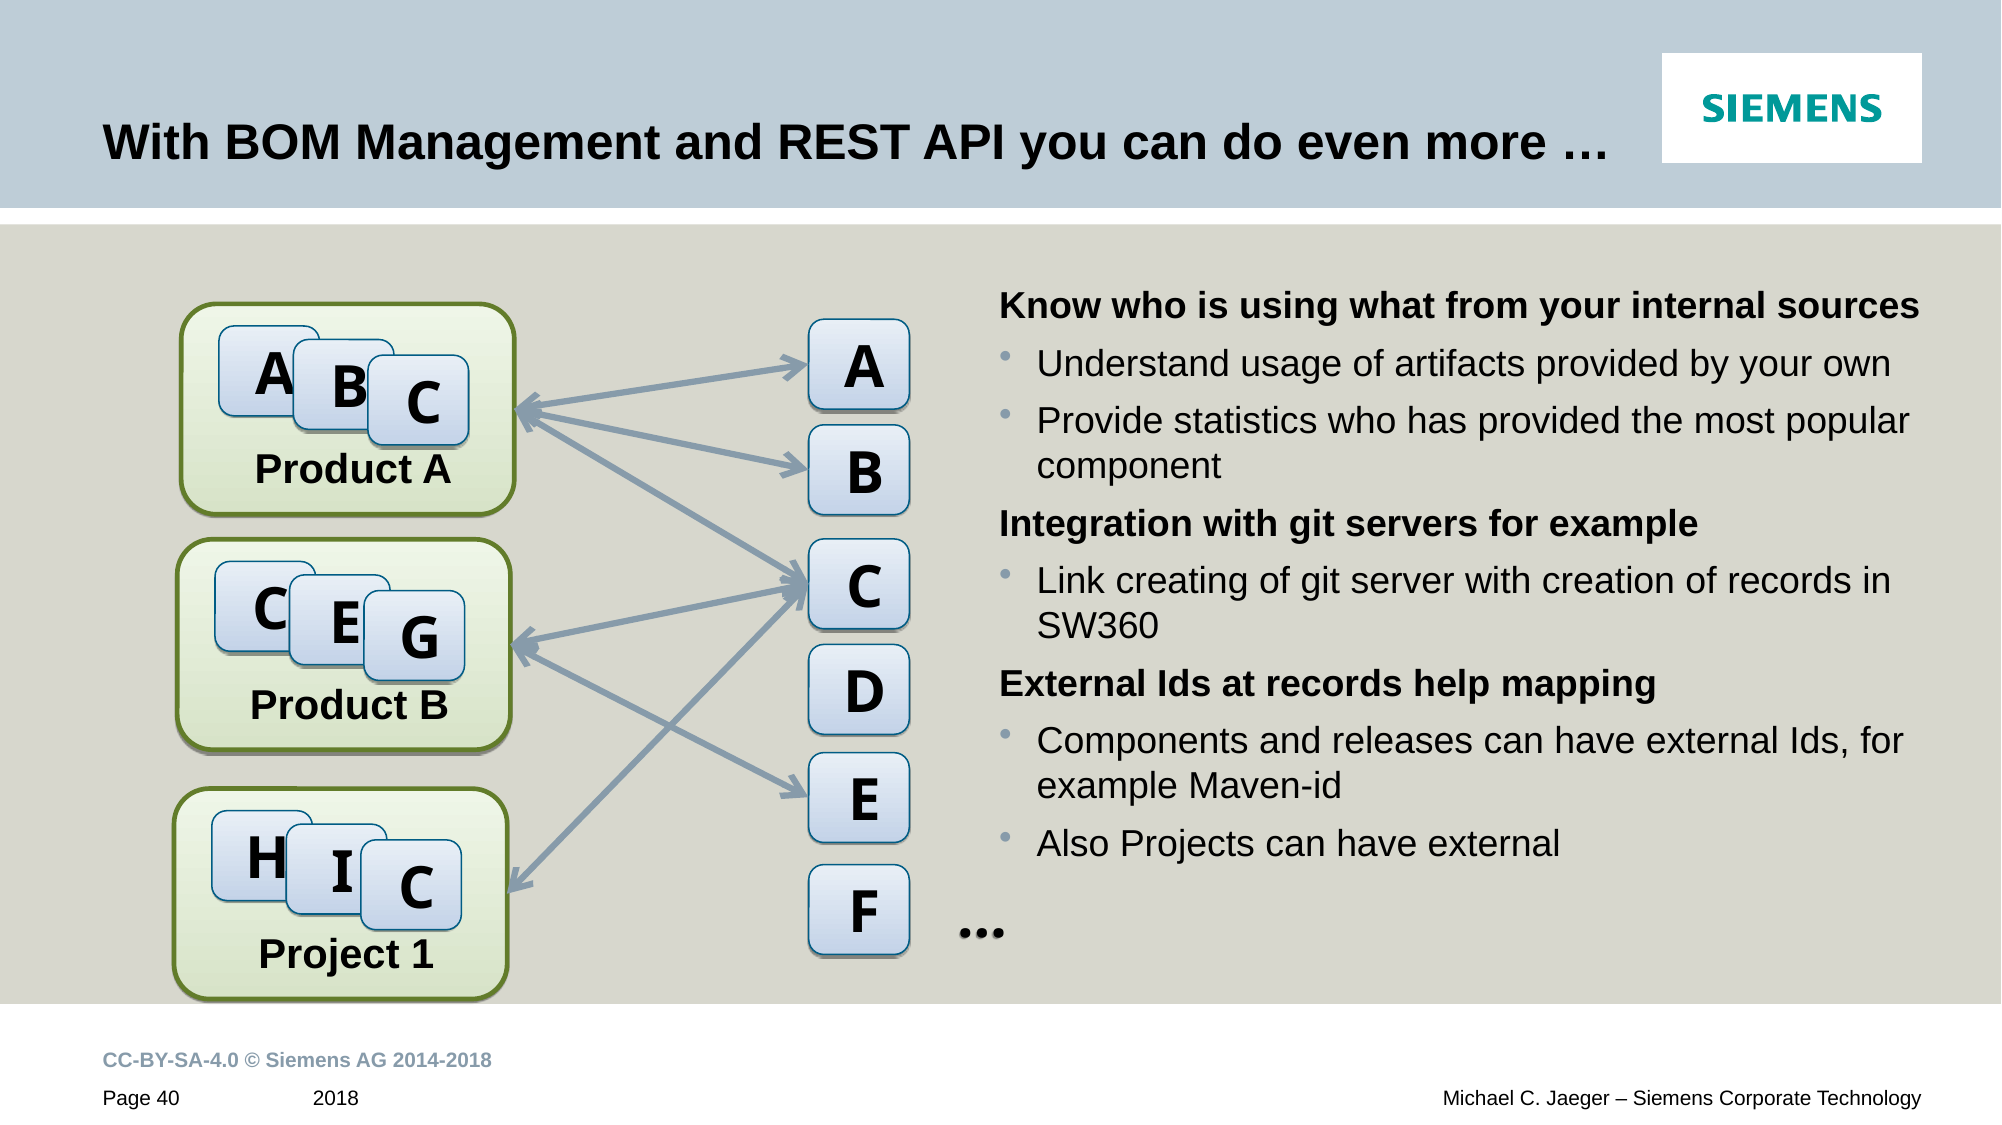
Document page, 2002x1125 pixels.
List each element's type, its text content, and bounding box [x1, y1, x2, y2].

text_box G [363, 590, 465, 681]
text_box D [808, 644, 910, 735]
text_box Product B [177, 539, 511, 750]
text_box Product A [181, 303, 515, 515]
text_box A [808, 319, 910, 410]
text_box B [293, 339, 394, 430]
text_box E [289, 574, 391, 665]
text_box Know who is using what from your internal sources Understand usage of artifacts provided by your own Provide statistics who has provided the most popular component Integration with git servers for example Link creating of git server with creation of records in SW360 External Ids at records help mapping Components and releases can have external Ids, for example Maven-id Also Projects can have external [999, 281, 2001, 864]
text_box C [367, 355, 469, 445]
text_box A [270, 360, 281, 377]
text_box A [218, 325, 320, 416]
text_box I [286, 824, 387, 914]
text_box B [808, 424, 910, 515]
text_box [0, 224, 2001, 1004]
title With BOM Management and REST API you can do even more … [0, 0, 2001, 208]
text_box C [360, 839, 462, 930]
text_box C [808, 538, 910, 629]
text_box E [808, 752, 910, 843]
text_box … [925, 869, 1027, 959]
text_box C [214, 561, 316, 652]
text_box F [808, 864, 910, 955]
text_box Project 1 [173, 788, 508, 1000]
text_box H [211, 810, 313, 901]
